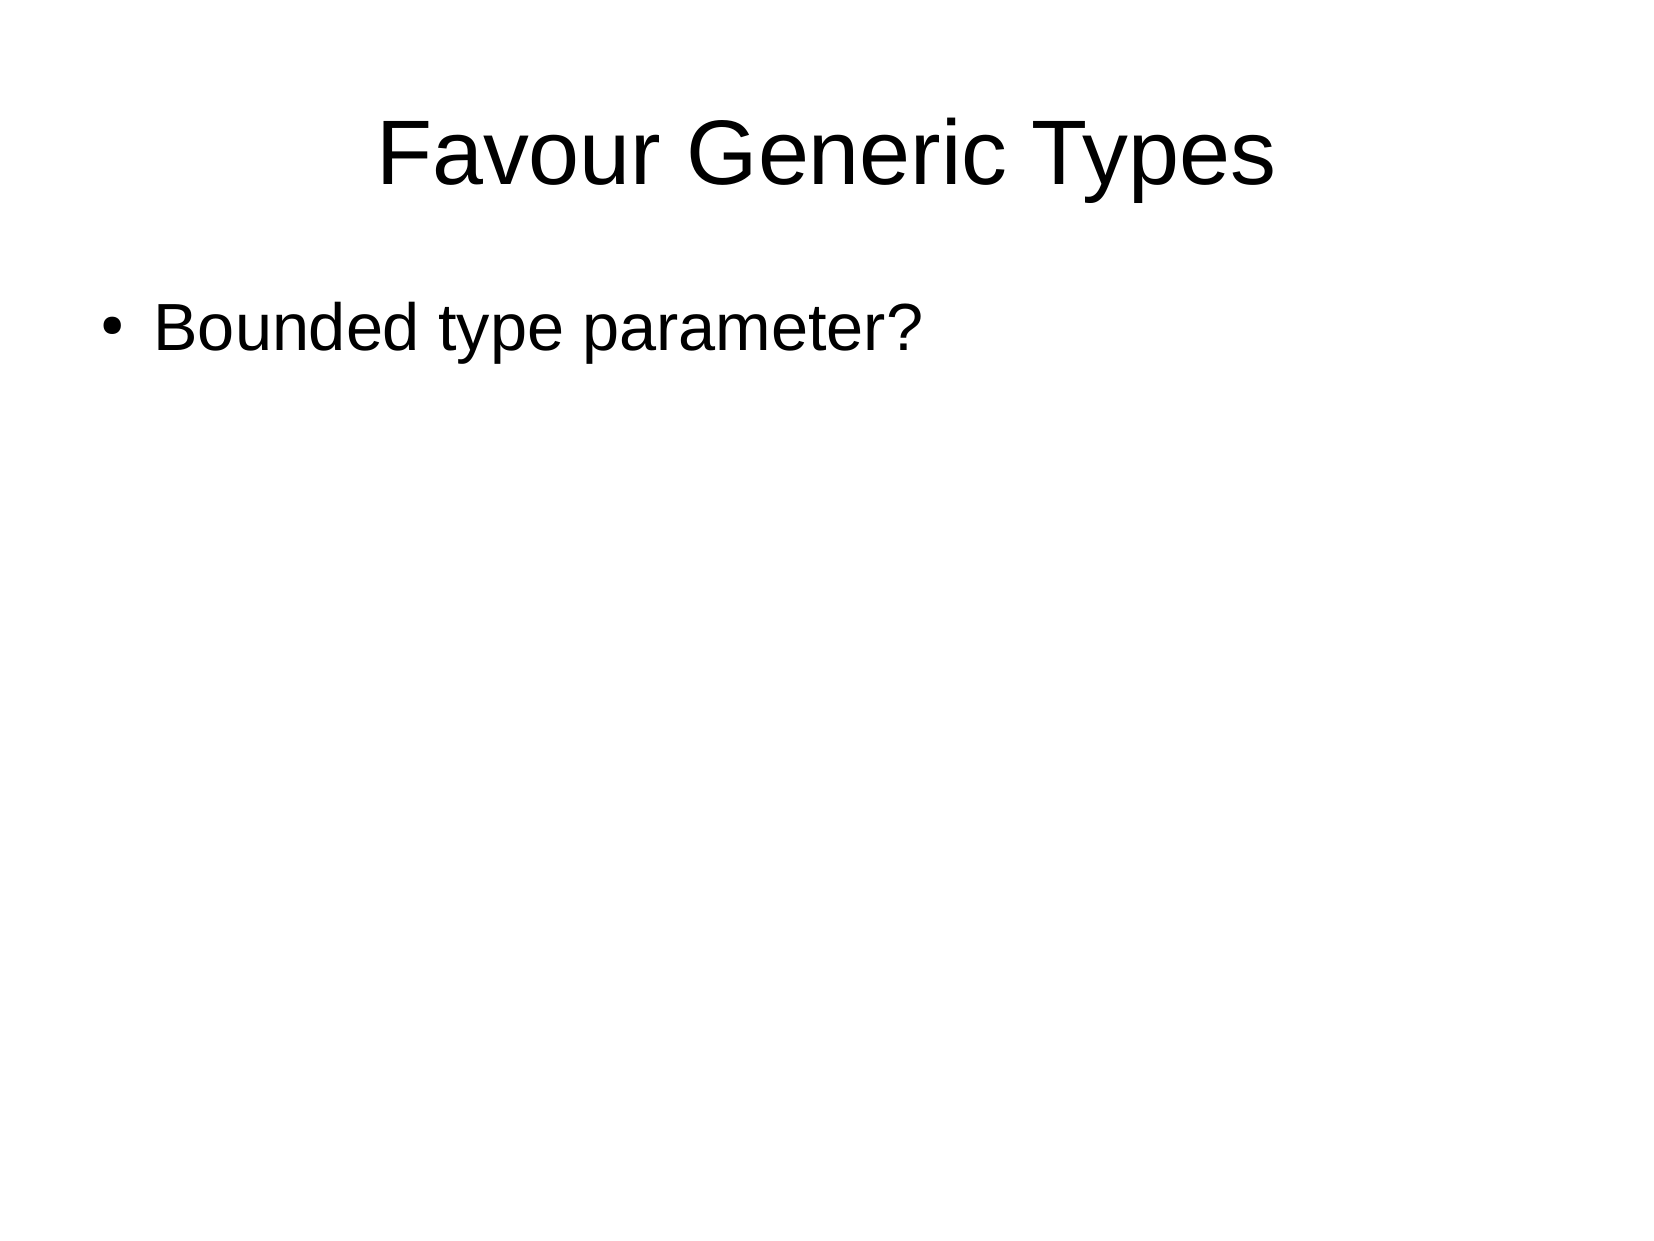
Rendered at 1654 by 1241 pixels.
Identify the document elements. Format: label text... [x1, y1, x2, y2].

list Bounded type parameter? [82, 290, 1571, 1094]
title Favour Generic Types [82, 56, 1571, 250]
